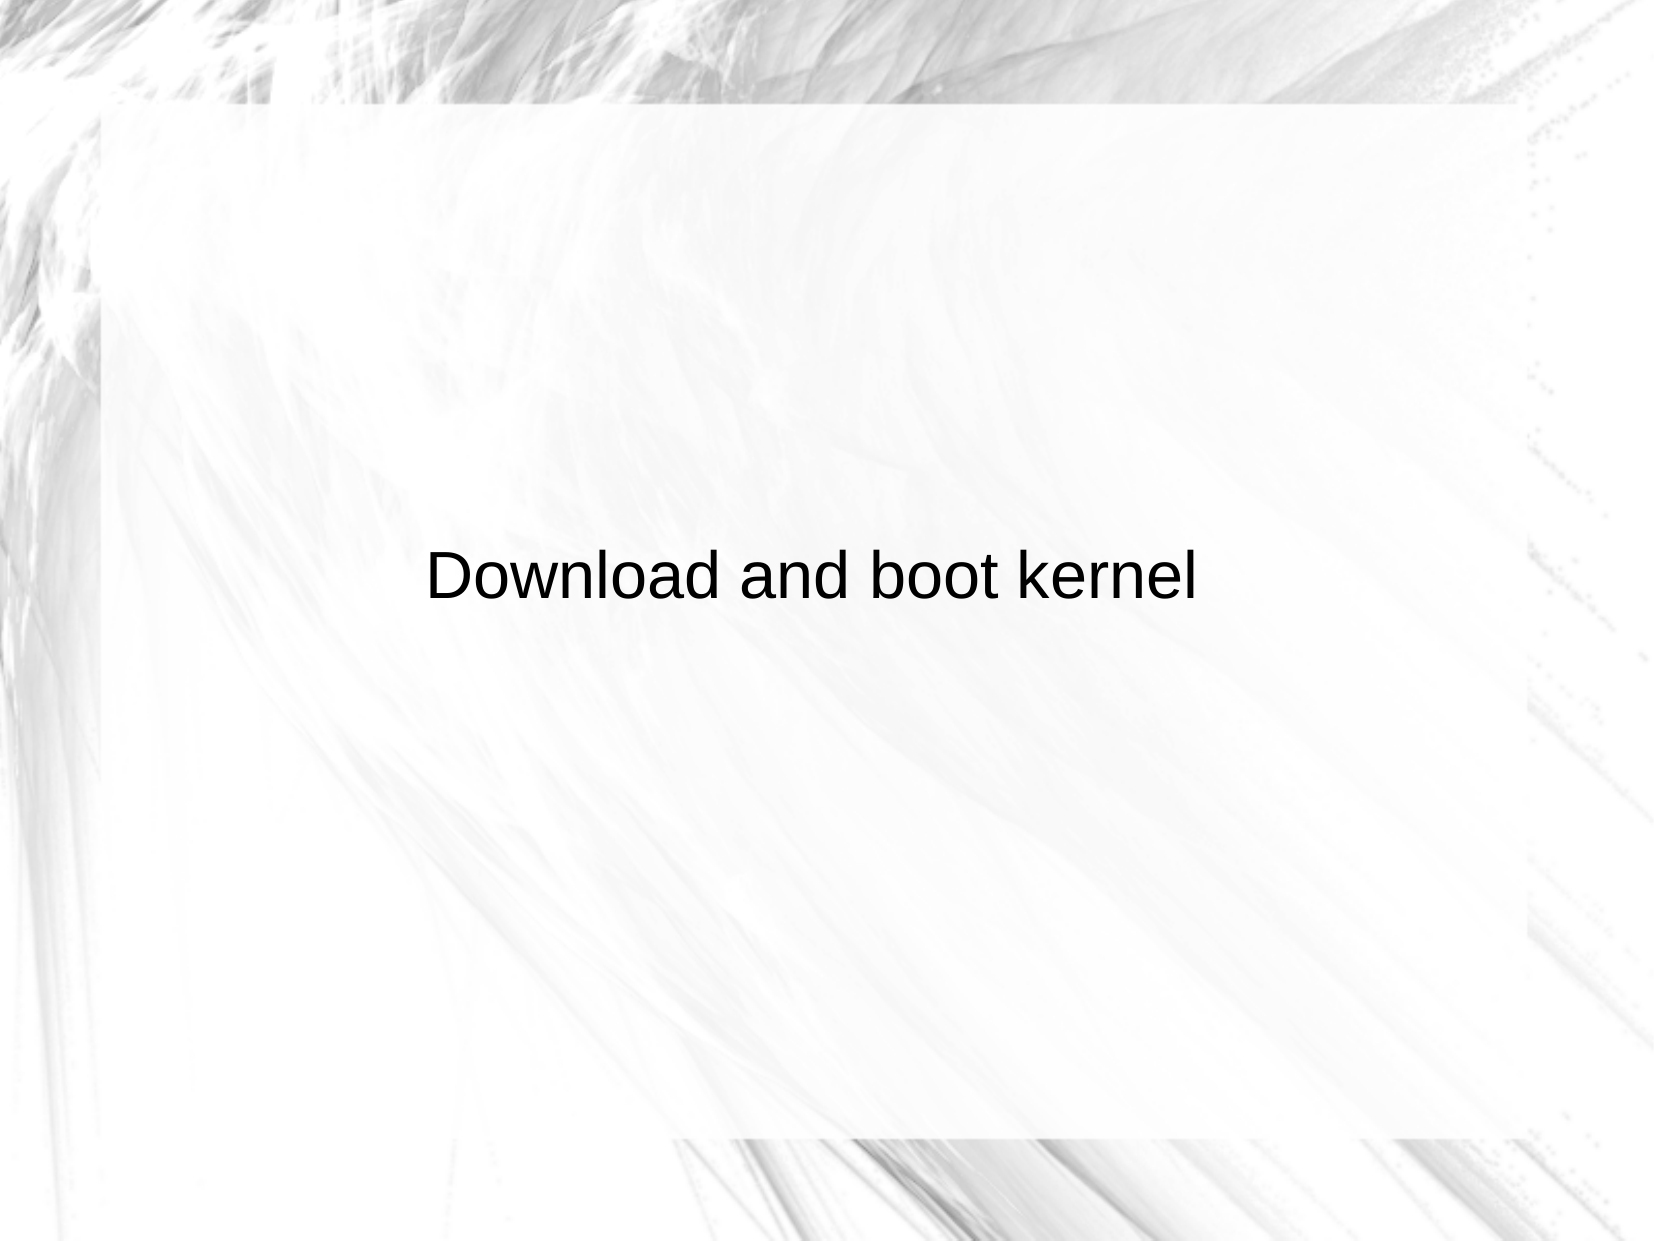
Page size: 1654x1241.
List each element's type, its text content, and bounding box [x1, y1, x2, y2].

picture [0, 0, 1654, 1241]
subtitle Download and boot kernel [118, 112, 1506, 1039]
